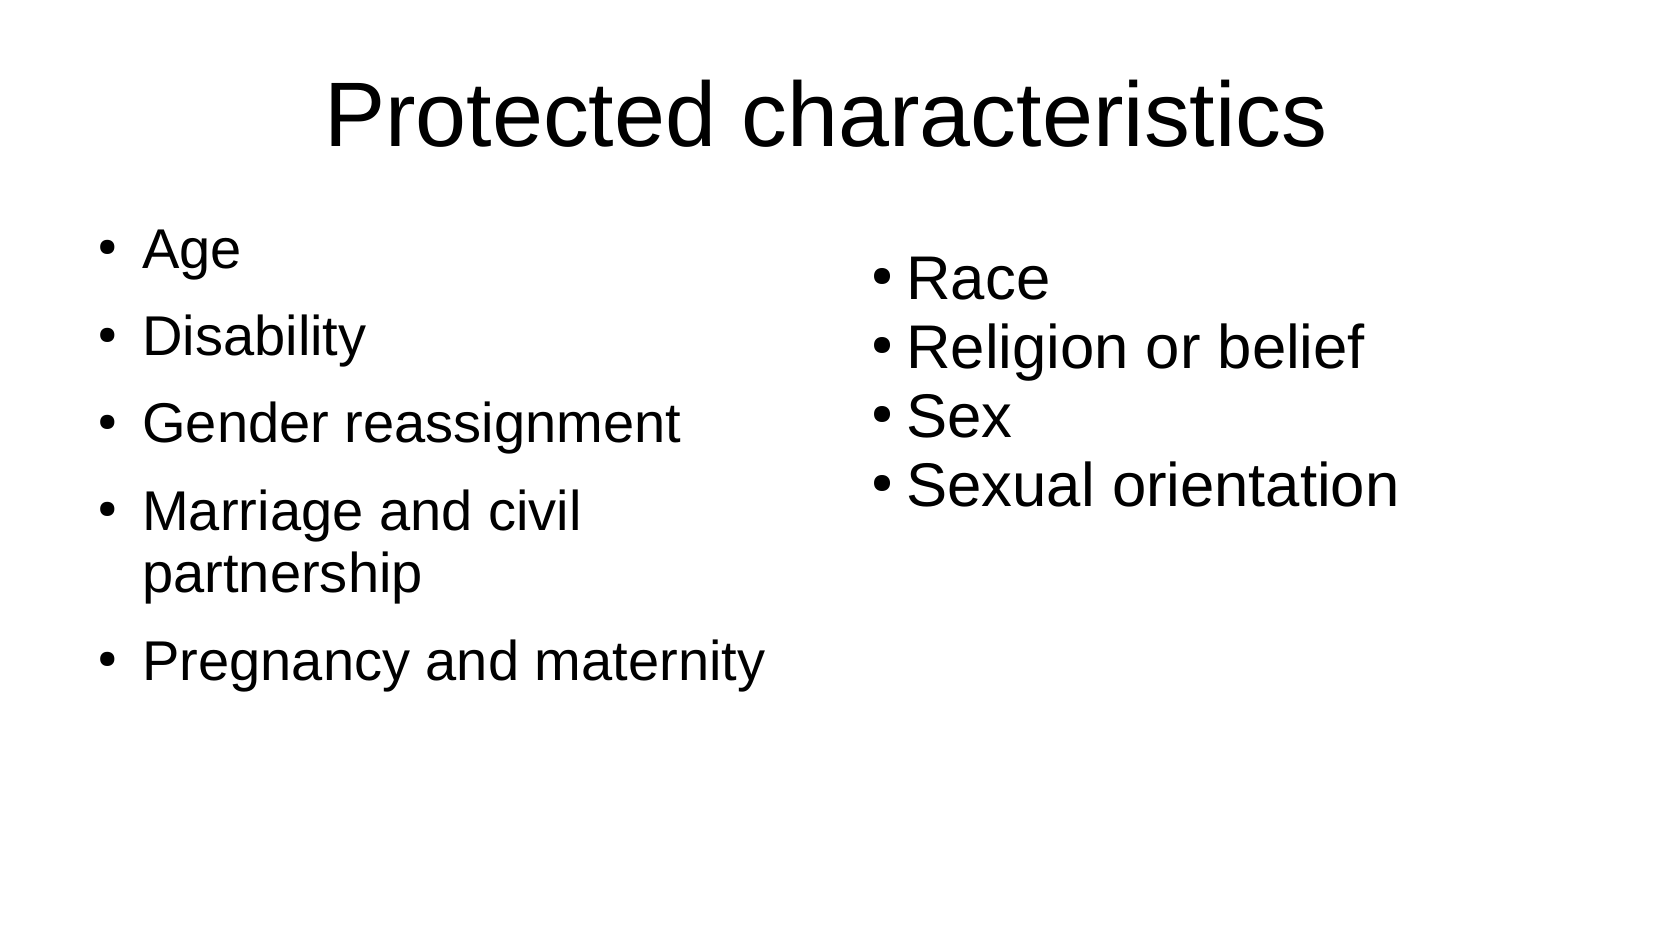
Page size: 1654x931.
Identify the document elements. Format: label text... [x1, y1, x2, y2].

list Age Disability Gender reassignment Marriage and civil partnership Pregnancy and maternity [82, 217, 768, 758]
text_box Race Religion or belief Sex Sexual orientation [856, 236, 1447, 621]
title Protected characteristics [82, 37, 1571, 193]
